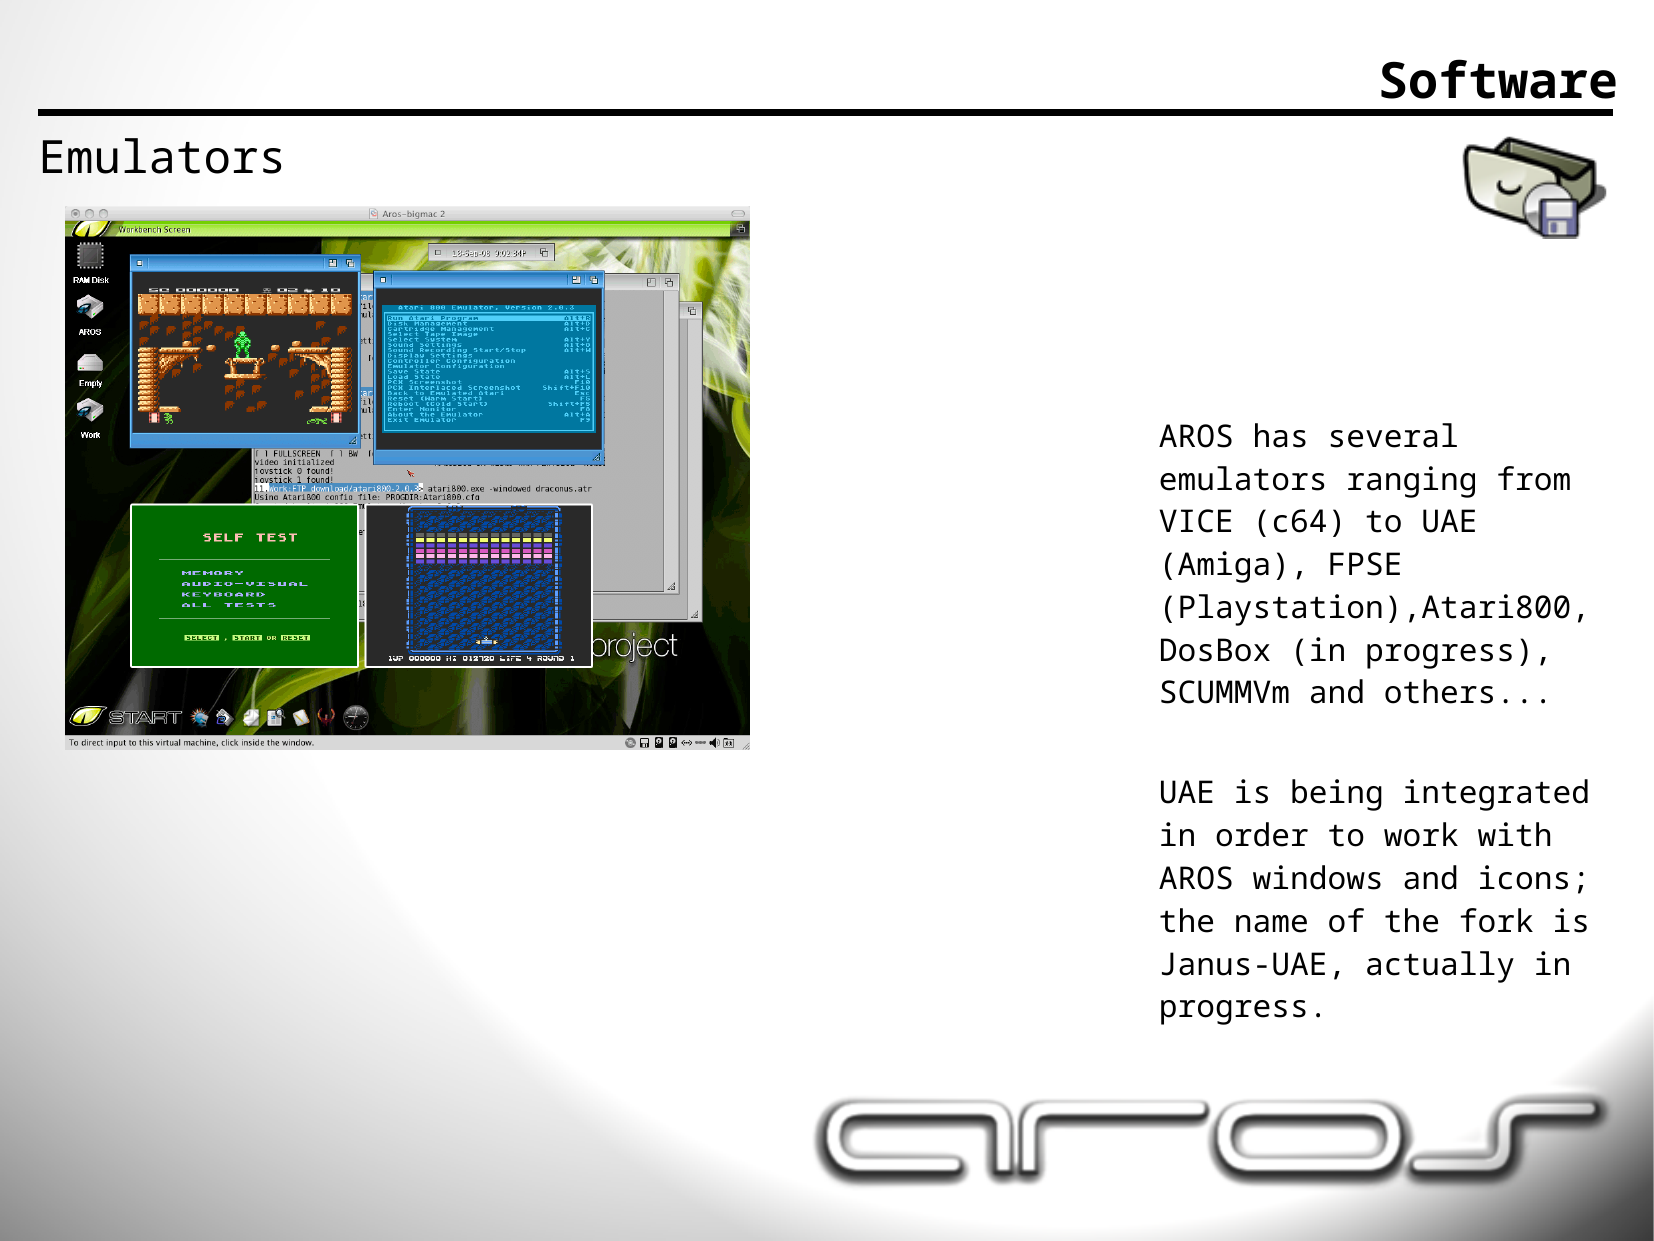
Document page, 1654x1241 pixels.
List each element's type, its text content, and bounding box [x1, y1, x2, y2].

text_box Emulators [23, 116, 302, 178]
picture [0, 0, 1654, 1241]
text_box AROS has several emulators ranging from VICE (c64) to UAE (Amiga), FPSE (Playstation),Atari800,DosBox (in progress), SCUMMVm and others... UAE is being integrated in order to work with AROS windows and icons; the name of the fork is Janus-UAE, actually in progress. [1144, 406, 1620, 1032]
text_box Software [1363, 37, 1637, 103]
